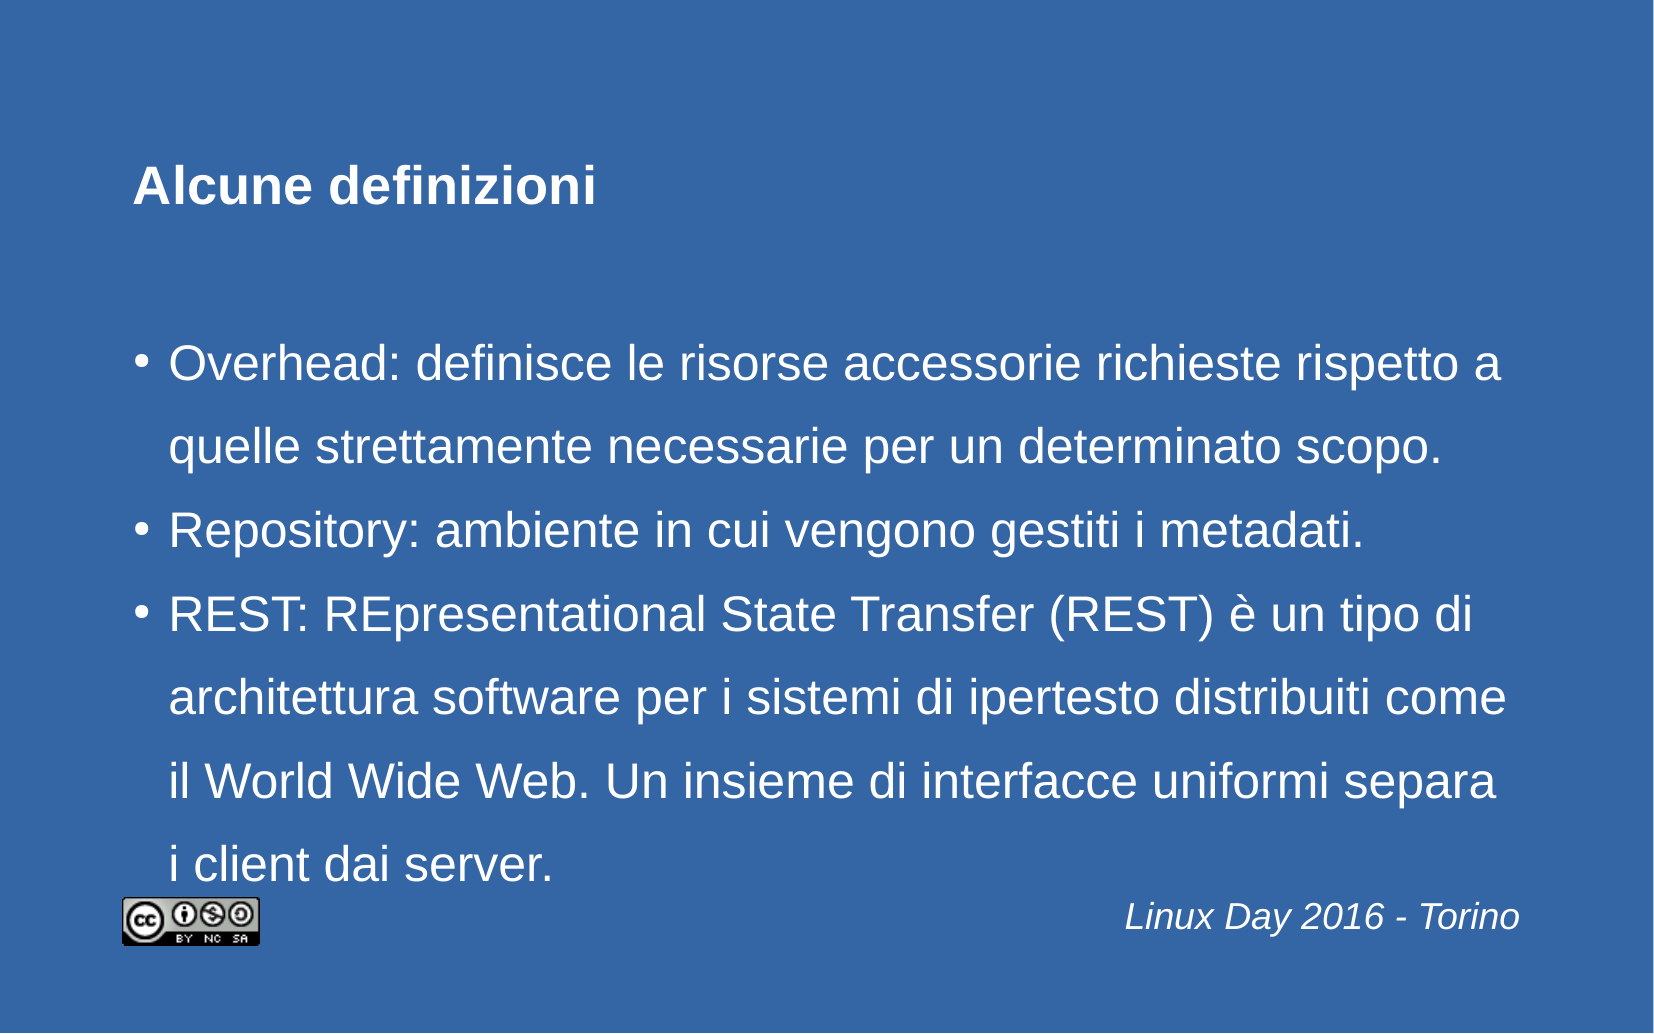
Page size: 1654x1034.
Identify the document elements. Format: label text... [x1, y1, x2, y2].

text_box Alcune definizioni Overhead: definisce le risorse accessorie richieste rispetto a quelle strettamente necessarie per un determinato scopo. Repository: ambiente in cui vengono gestiti i metadati. REST: REpresentational State Transfer (REST) è un tipo di architettura software per i sistemi di ipertesto distribuiti come il World Wide Web. Un insieme di interfacce uniformi separa i client dai server. [118, 118, 1536, 870]
text_box Linux Day 2016 - Torino [1109, 887, 1536, 1034]
picture [122, 897, 260, 946]
